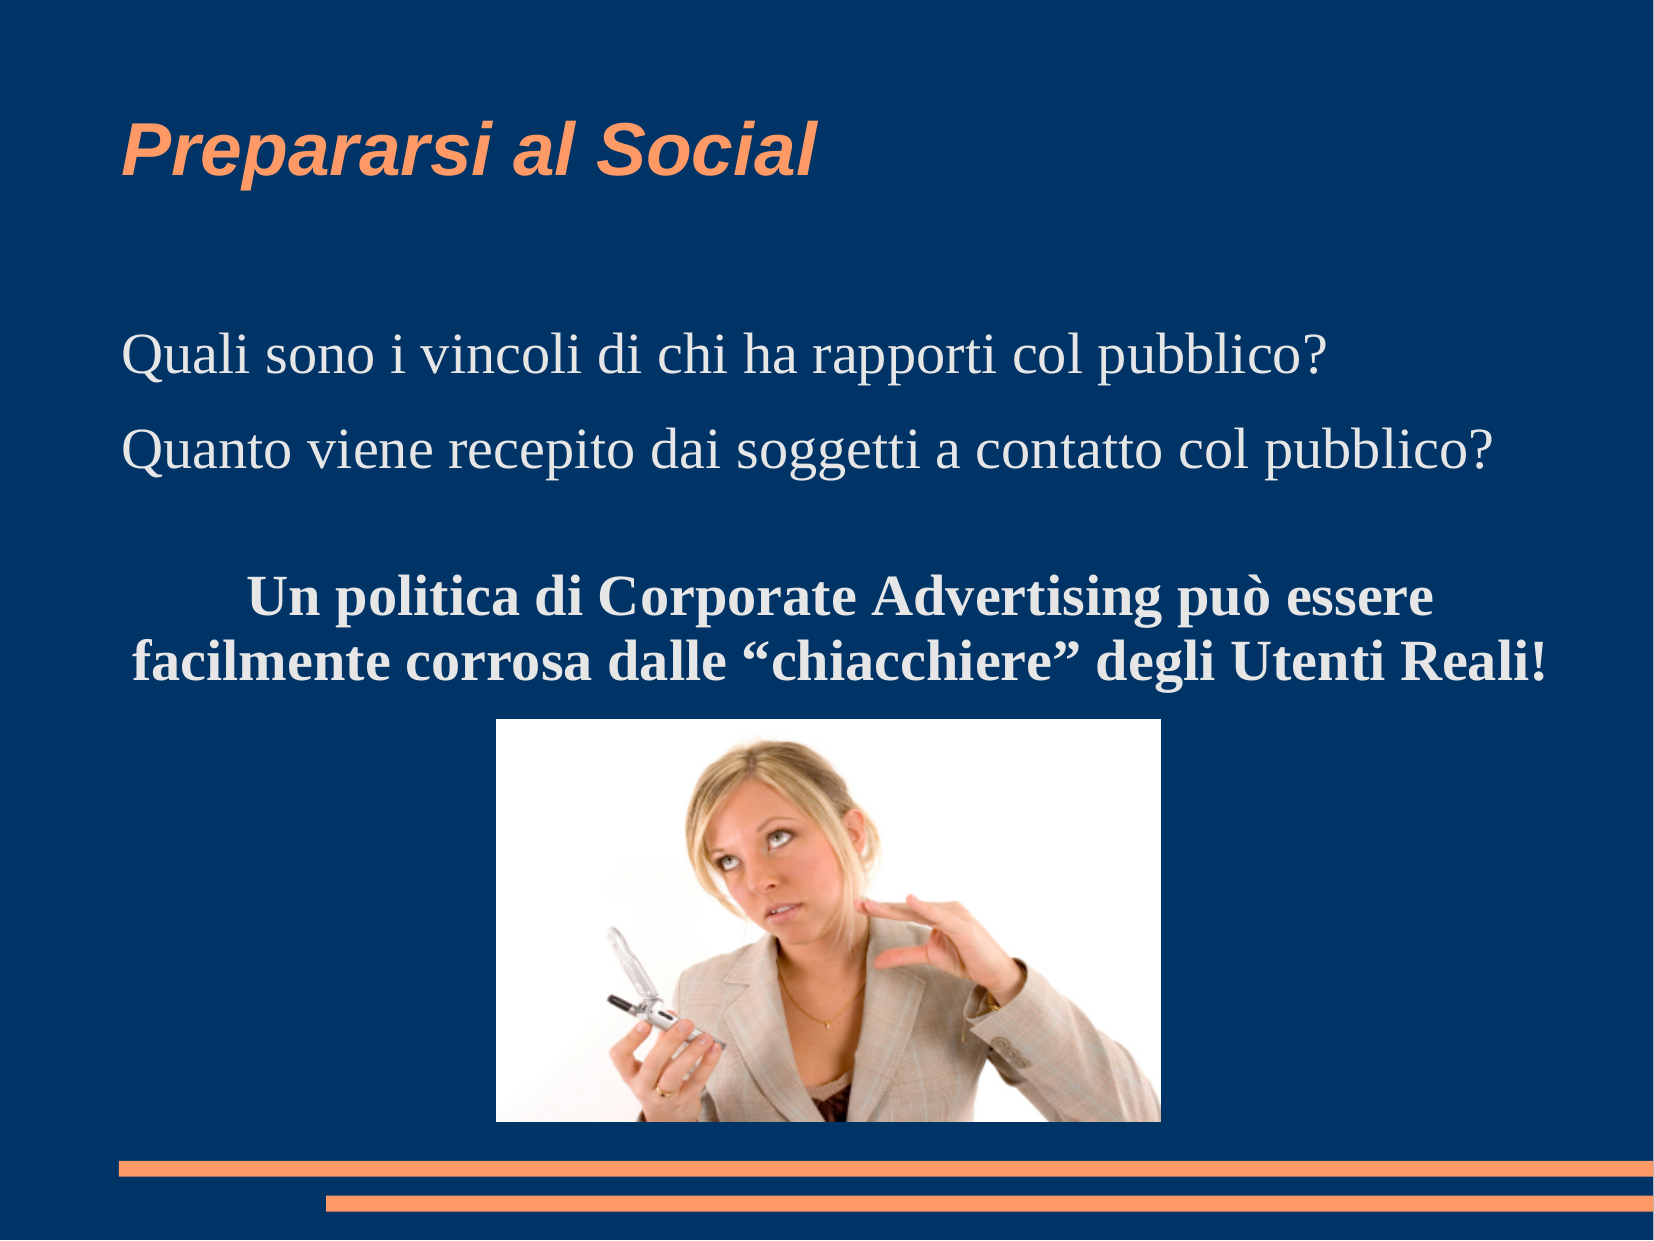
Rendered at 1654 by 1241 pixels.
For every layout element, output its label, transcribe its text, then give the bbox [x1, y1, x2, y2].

list Quali sono i vincoli di chi ha rapporti col pubblico? Quanto viene recepito dai soggetti a contatto col pubblico? Un politica di Corporate Advertising può essere facilmente corrosa dalle “chiacchiere” degli Utenti Reali! [121, 322, 1561, 1132]
title Prepararsi al Social [121, 46, 1534, 254]
picture [496, 719, 1161, 1123]
